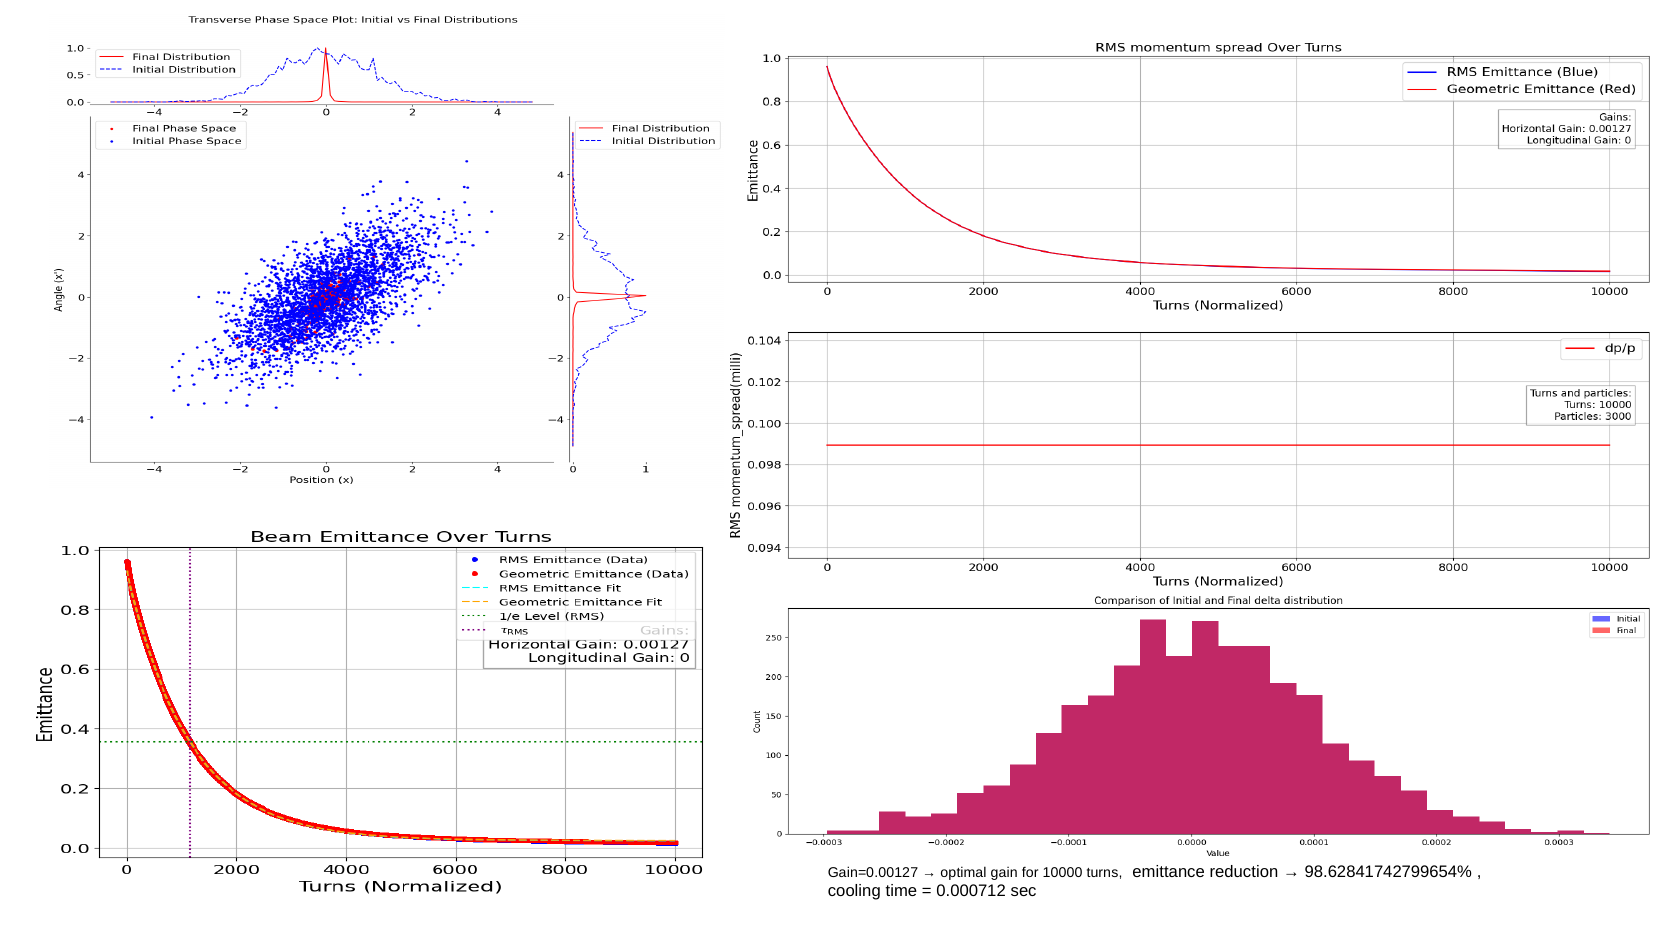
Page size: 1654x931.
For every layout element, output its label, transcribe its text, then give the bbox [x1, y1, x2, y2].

list Gain=0.00127 → optimal gain for 10000 turns, emittance reduction → 98.62841742799654% , cooling time = 0.000712 sec [787, 863, 1538, 901]
picture [25, 524, 713, 901]
picture [49, 12, 1654, 863]
